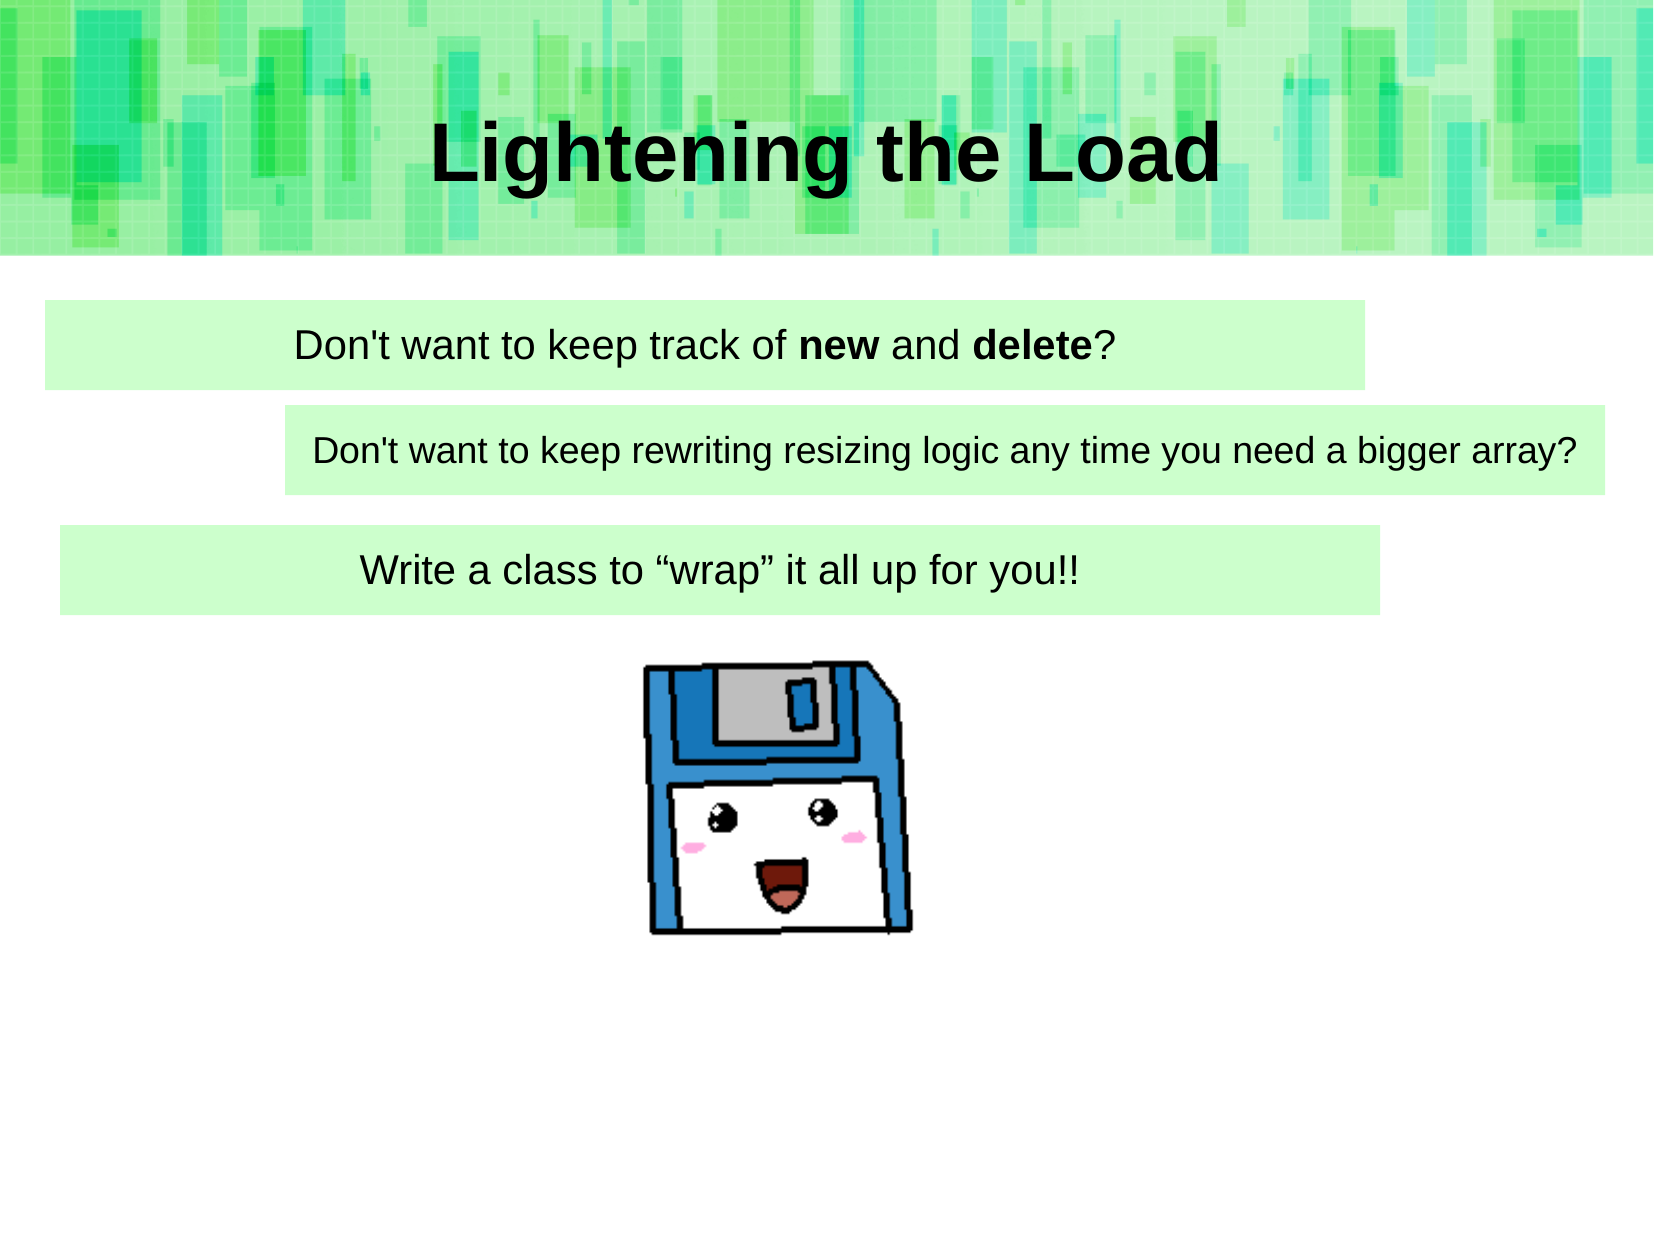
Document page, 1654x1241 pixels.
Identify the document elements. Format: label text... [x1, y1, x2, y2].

text_box Don't want to keep track of new and delete? [45, 300, 1366, 391]
picture [0, 0, 1654, 1241]
text_box Don't want to keep rewriting resizing logic any time you need a bigger array? [285, 405, 1606, 496]
text_box Write a class to “wrap” it all up for you!! [60, 525, 1381, 616]
title Lightening the Load [82, 49, 1571, 257]
